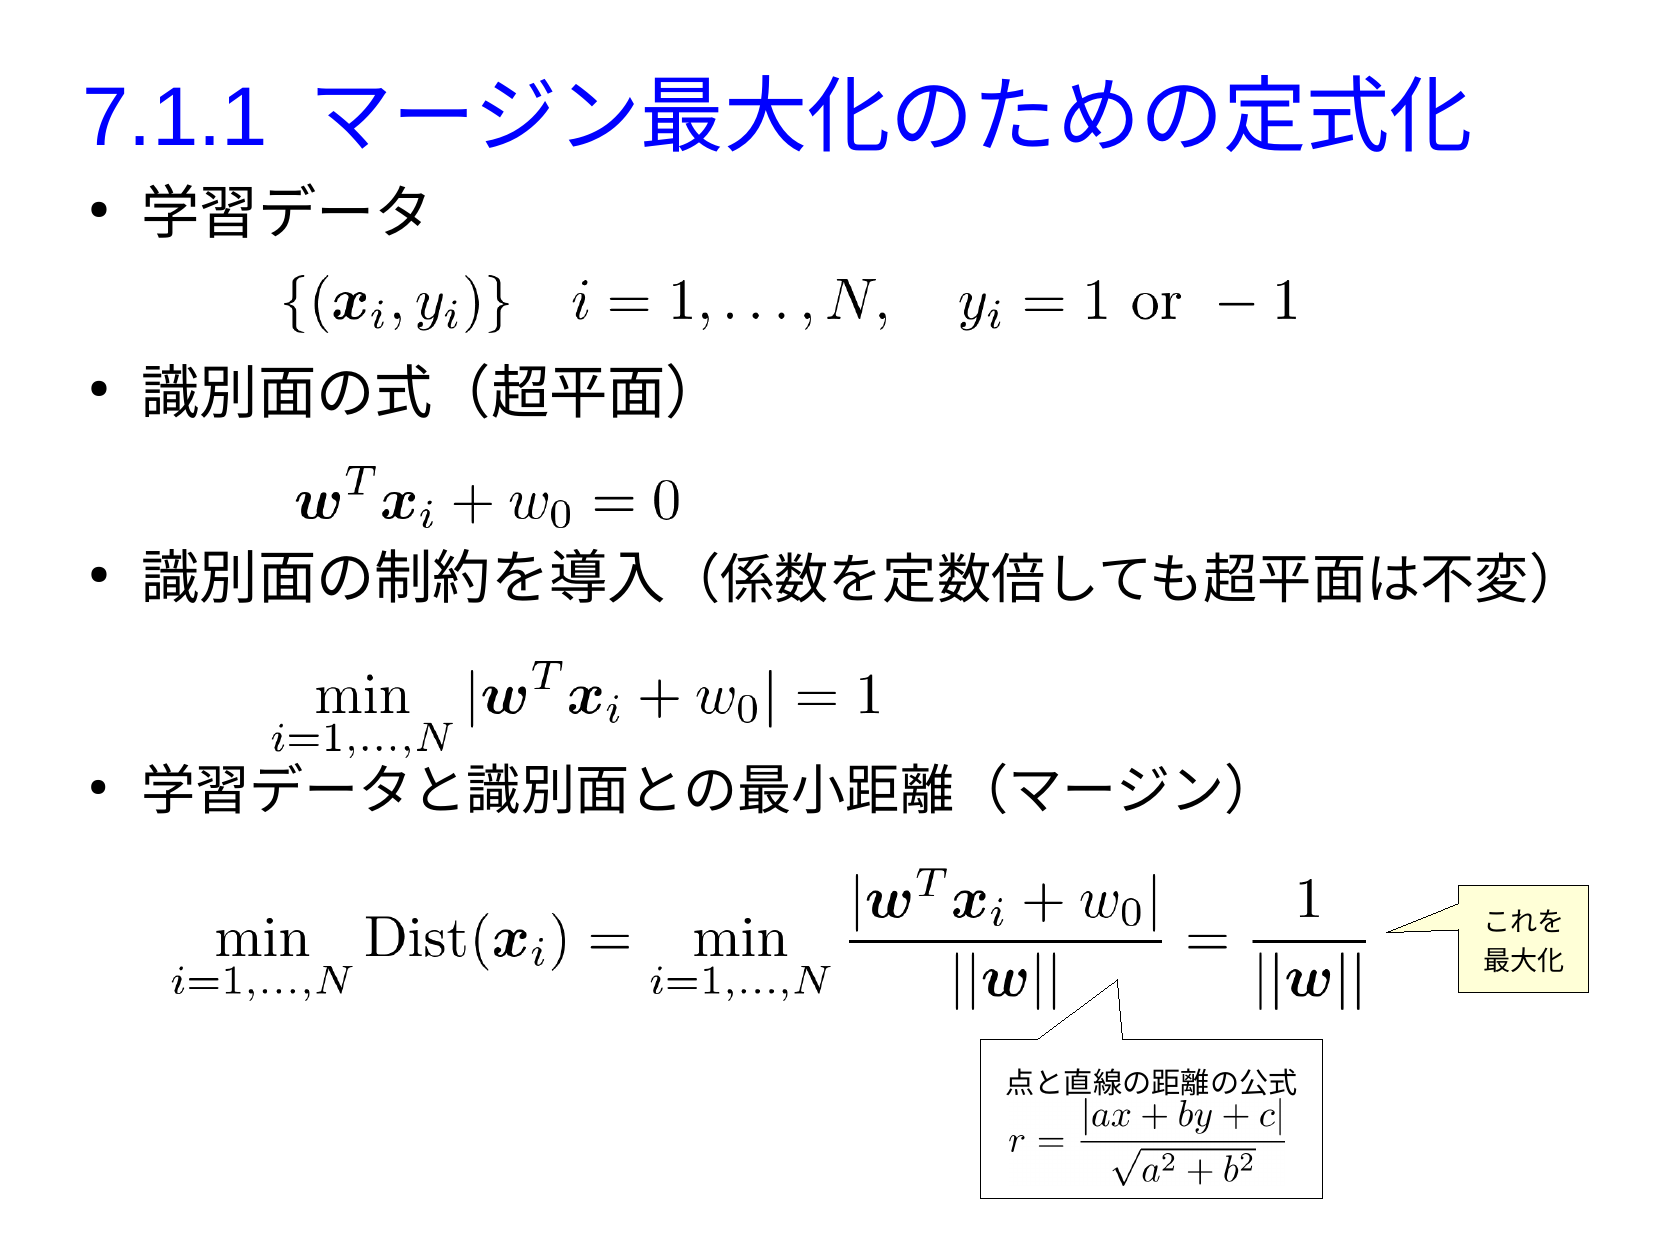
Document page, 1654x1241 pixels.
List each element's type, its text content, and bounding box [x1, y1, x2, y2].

title 7.1.1 マージン最大化のための定式化 [82, 44, 1571, 171]
picture [283, 275, 1296, 333]
picture [1009, 1098, 1285, 1186]
text_box 点と直線の距離の公式 [980, 979, 1323, 1199]
list 学習データ 識別面の式（超平面） 識別面の制約を導入（係数を定数倍しても超平面は不変） 学習データと識別面との最小距離（マージン） [70, 171, 1601, 1040]
picture [271, 661, 879, 759]
picture [171, 868, 1366, 1010]
text_box これを 最大化 [1386, 885, 1589, 993]
picture [295, 466, 679, 528]
